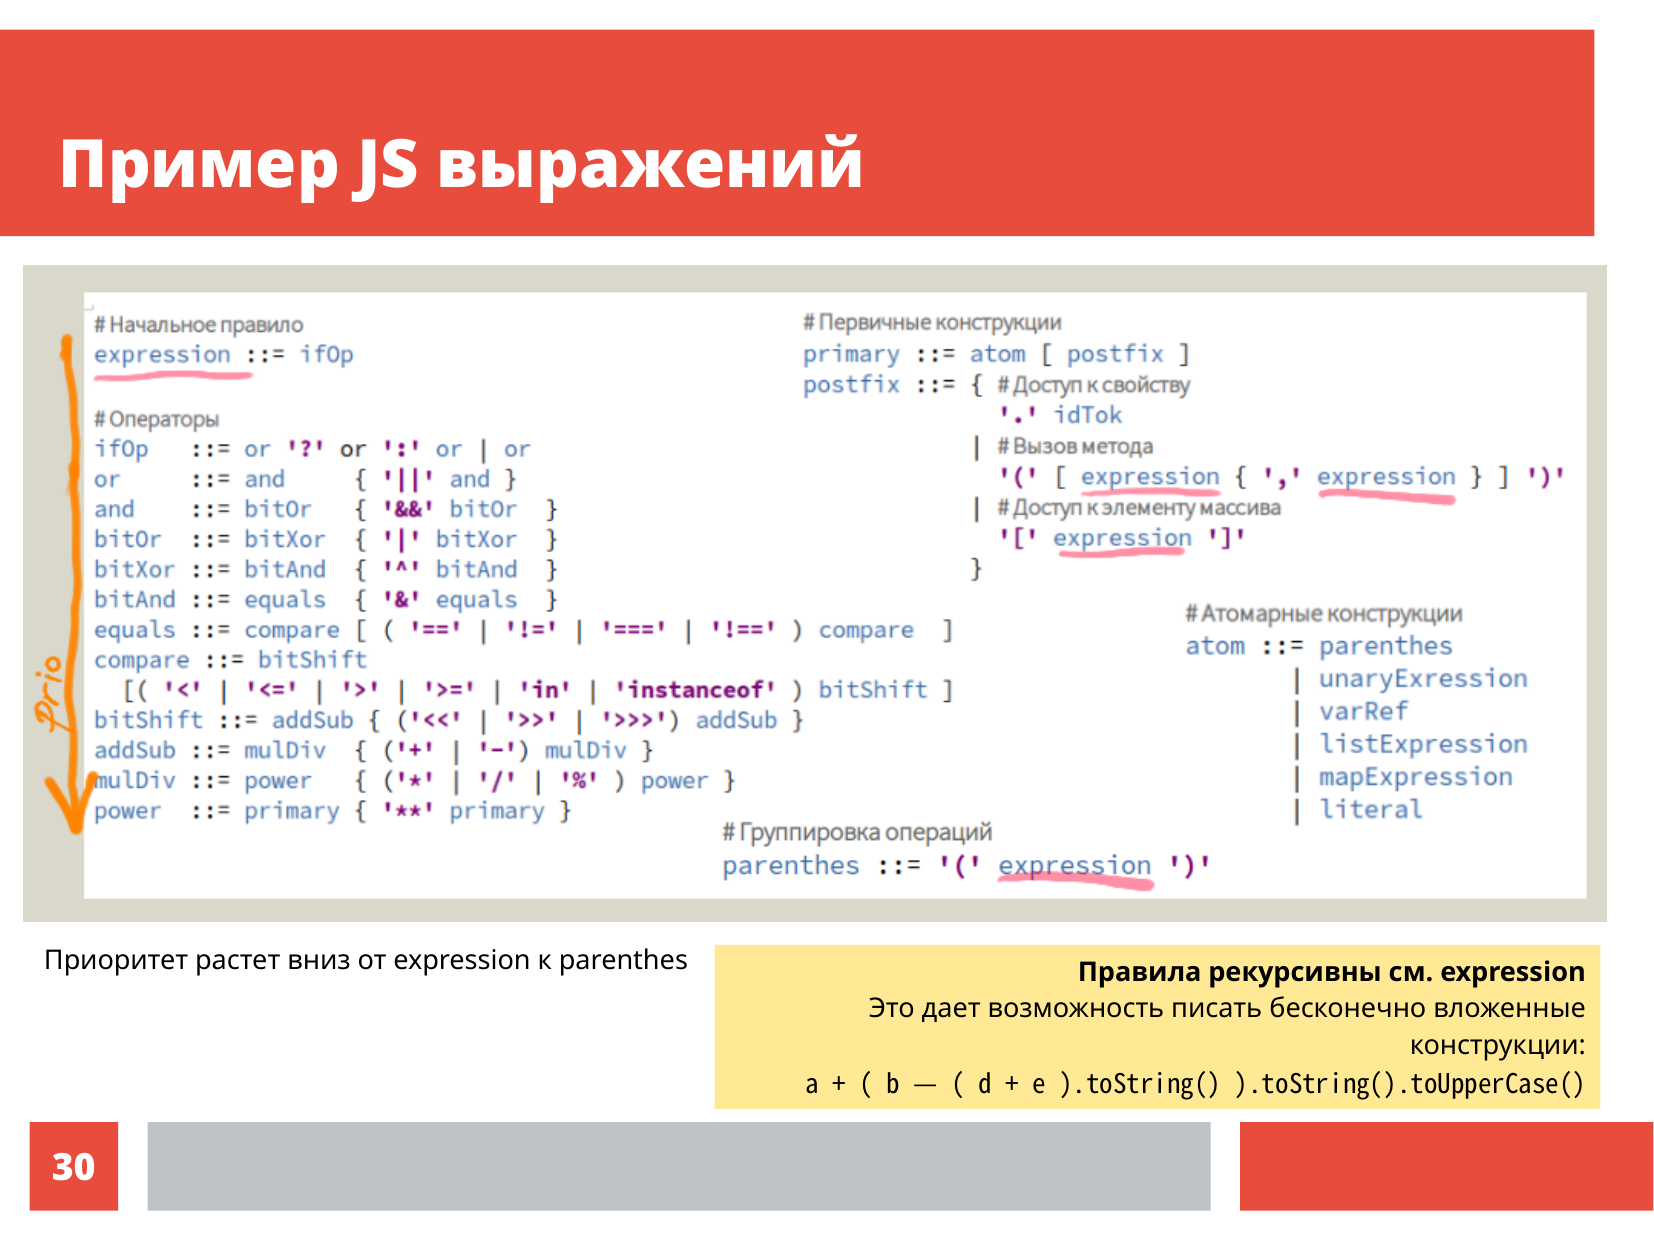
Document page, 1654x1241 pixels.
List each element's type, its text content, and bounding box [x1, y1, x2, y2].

text_box Правила рекурсивны см. expression Это дает возможность писать бесконечно вложенные конструкции: a + ( b — ( d + e ).toString() ).toString().toUpperCase() [714, 944, 1601, 1102]
text_box Приоритет растет вниз от expression к parenthes [29, 933, 632, 982]
picture [23, 265, 1607, 922]
title Пример JS выражений [59, 59, 1595, 207]
